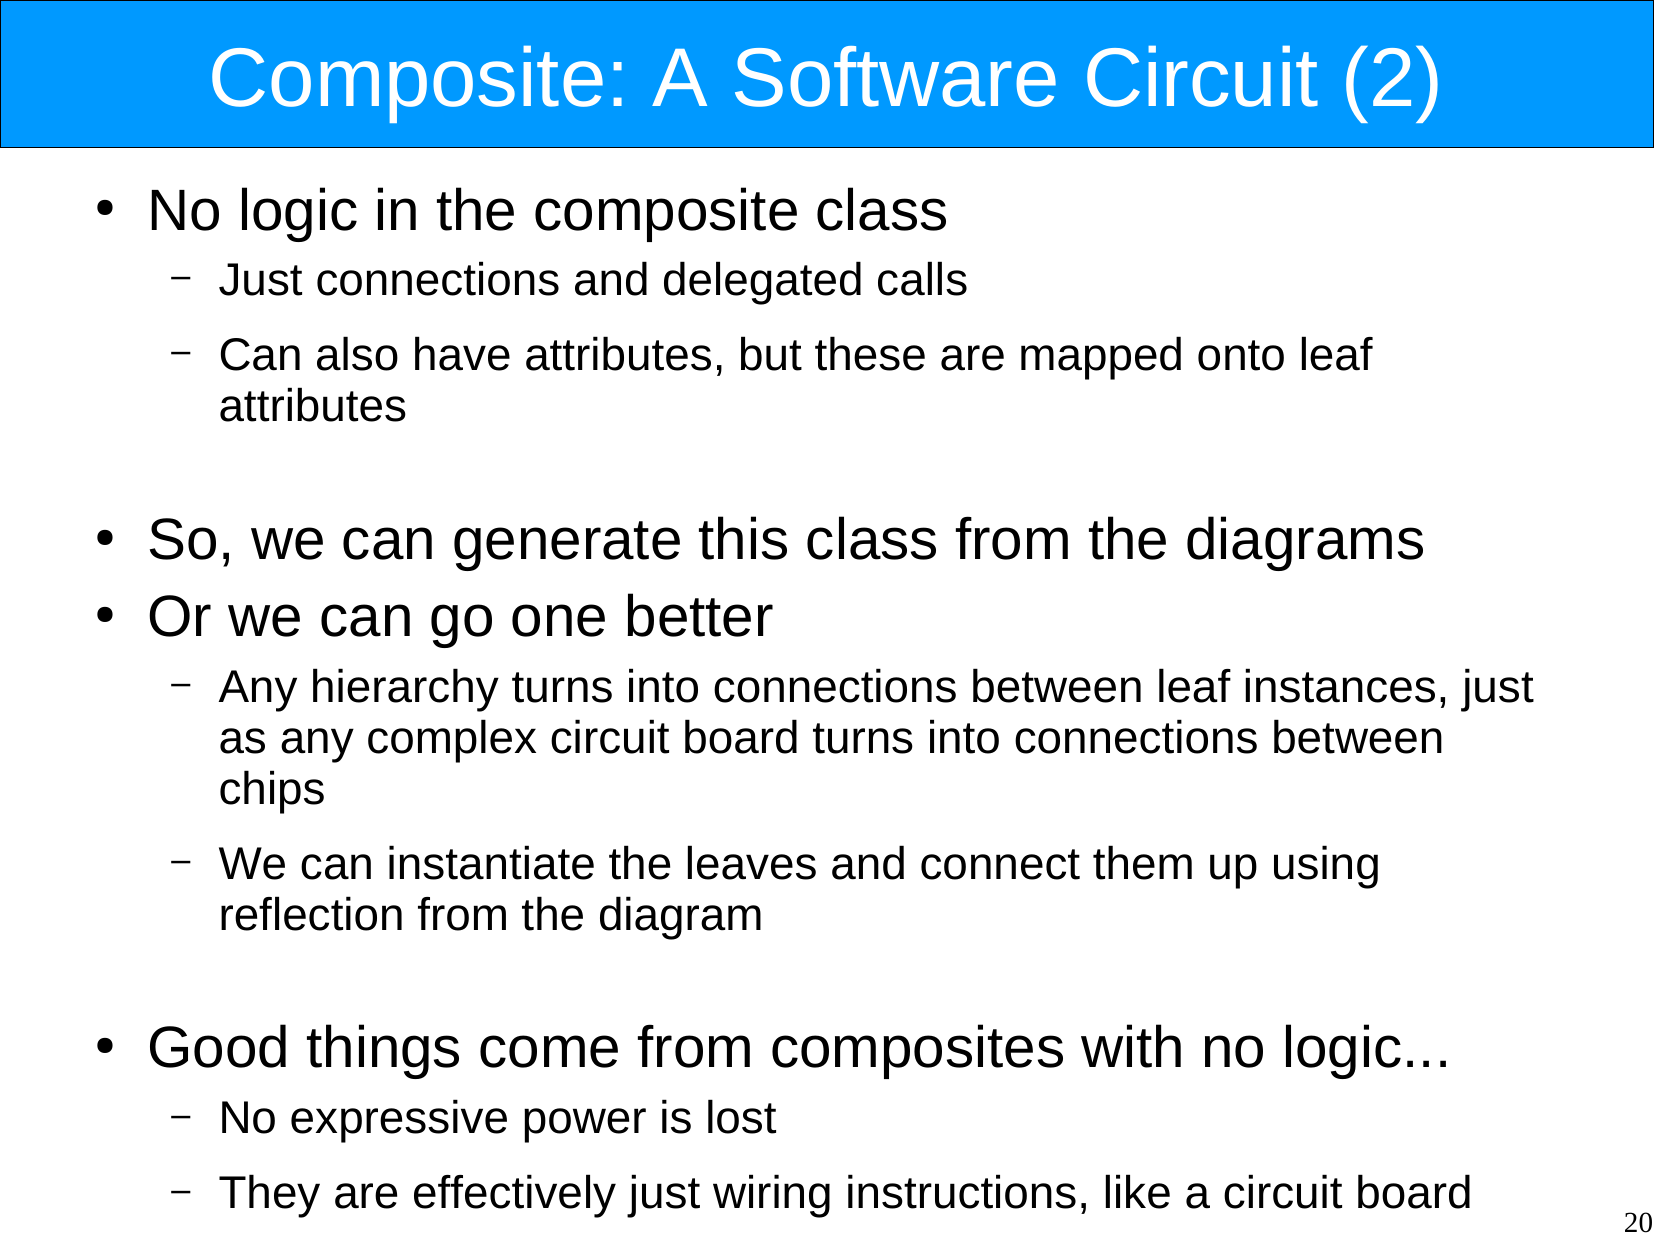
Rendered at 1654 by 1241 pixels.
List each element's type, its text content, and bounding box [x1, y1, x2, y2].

title Composite: A Software Circuit (2) [82, 13, 1571, 142]
list No logic in the composite class Just connections and delegated calls Can also have attributes, but these are mapped onto leaf attributes So, we can generate this class from the diagrams Or we can go one better Any hierarchy turns into connections between leaf instances, just as any complex circuit board turns into connections between chips We can instantiate the leaves and connect them up using reflection from the diagram Good things come from composites with no logic... No expressive power is lost They are effectively just wiring instructions, like a circuit board [76, 177, 1565, 1241]
